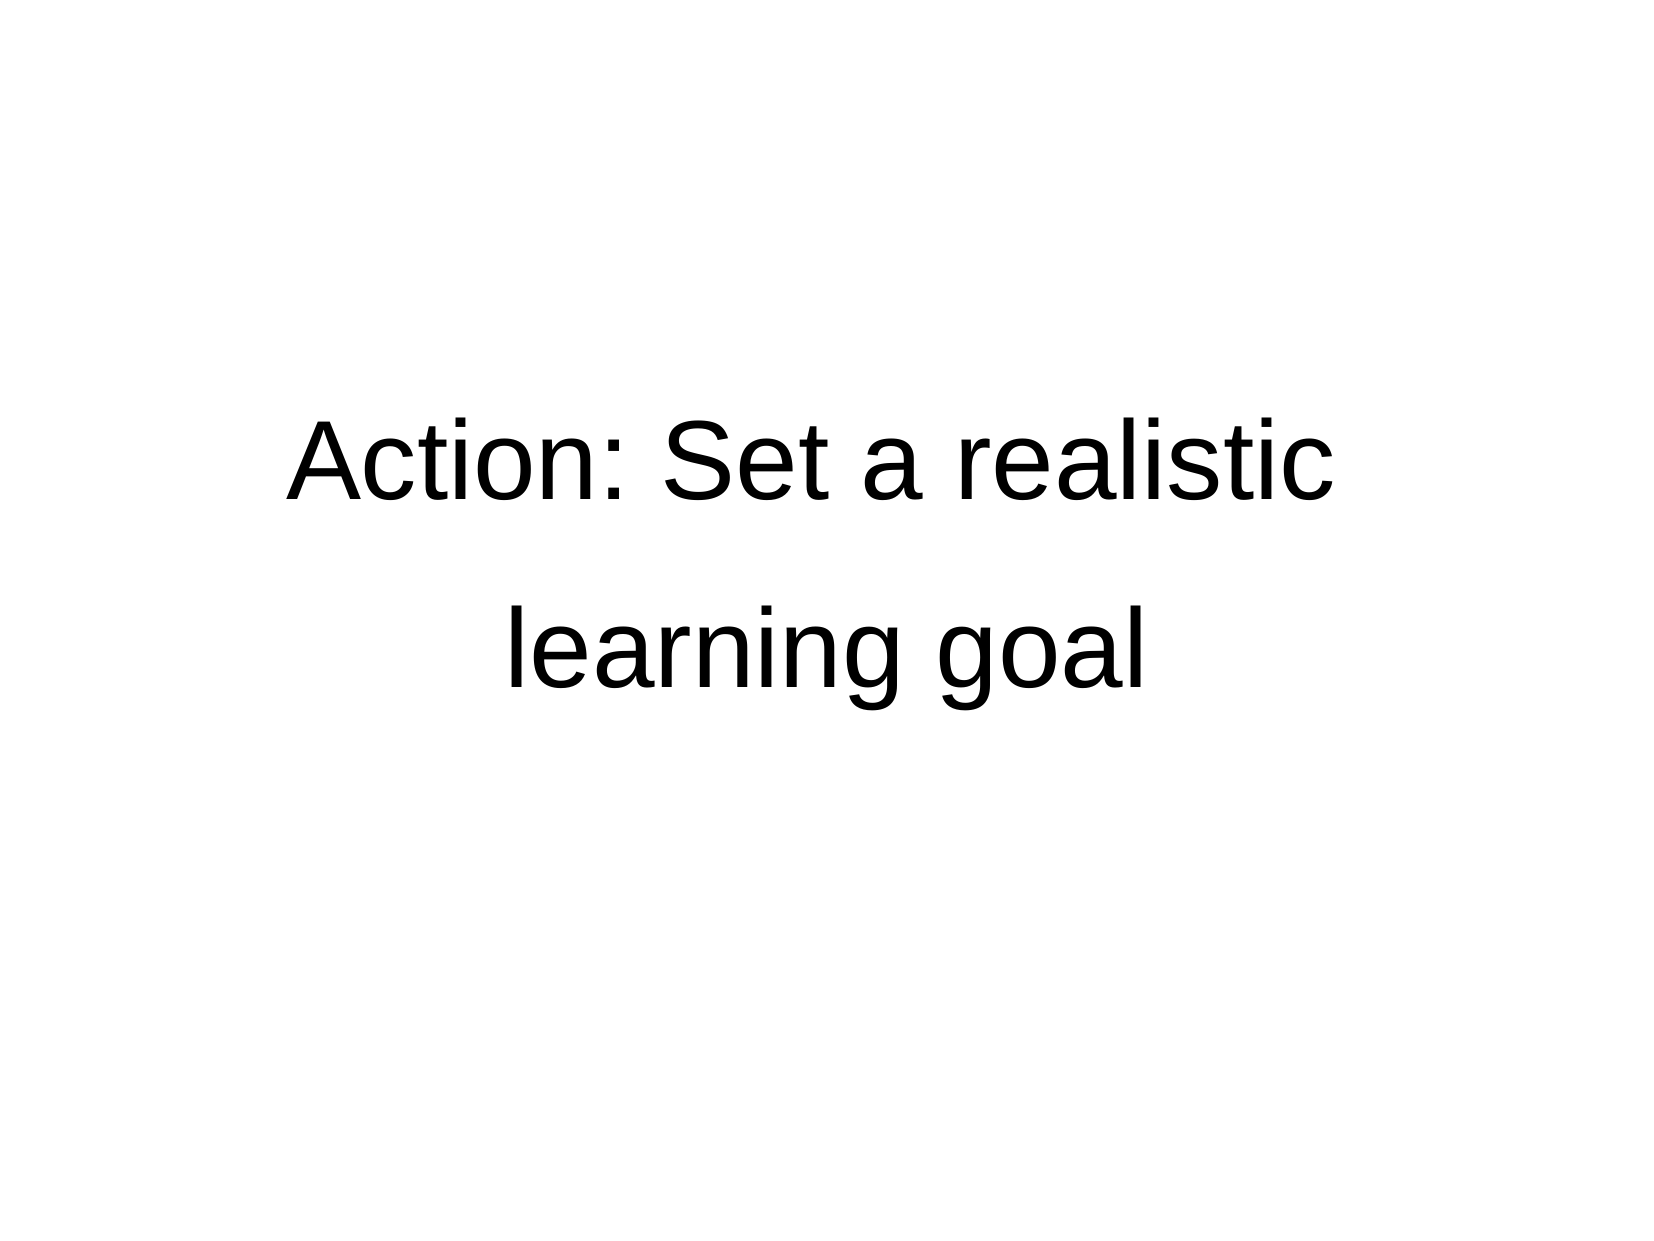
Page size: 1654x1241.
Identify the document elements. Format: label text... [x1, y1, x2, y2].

subtitle Action: Set a realistic learning goal [82, 49, 1571, 1109]
